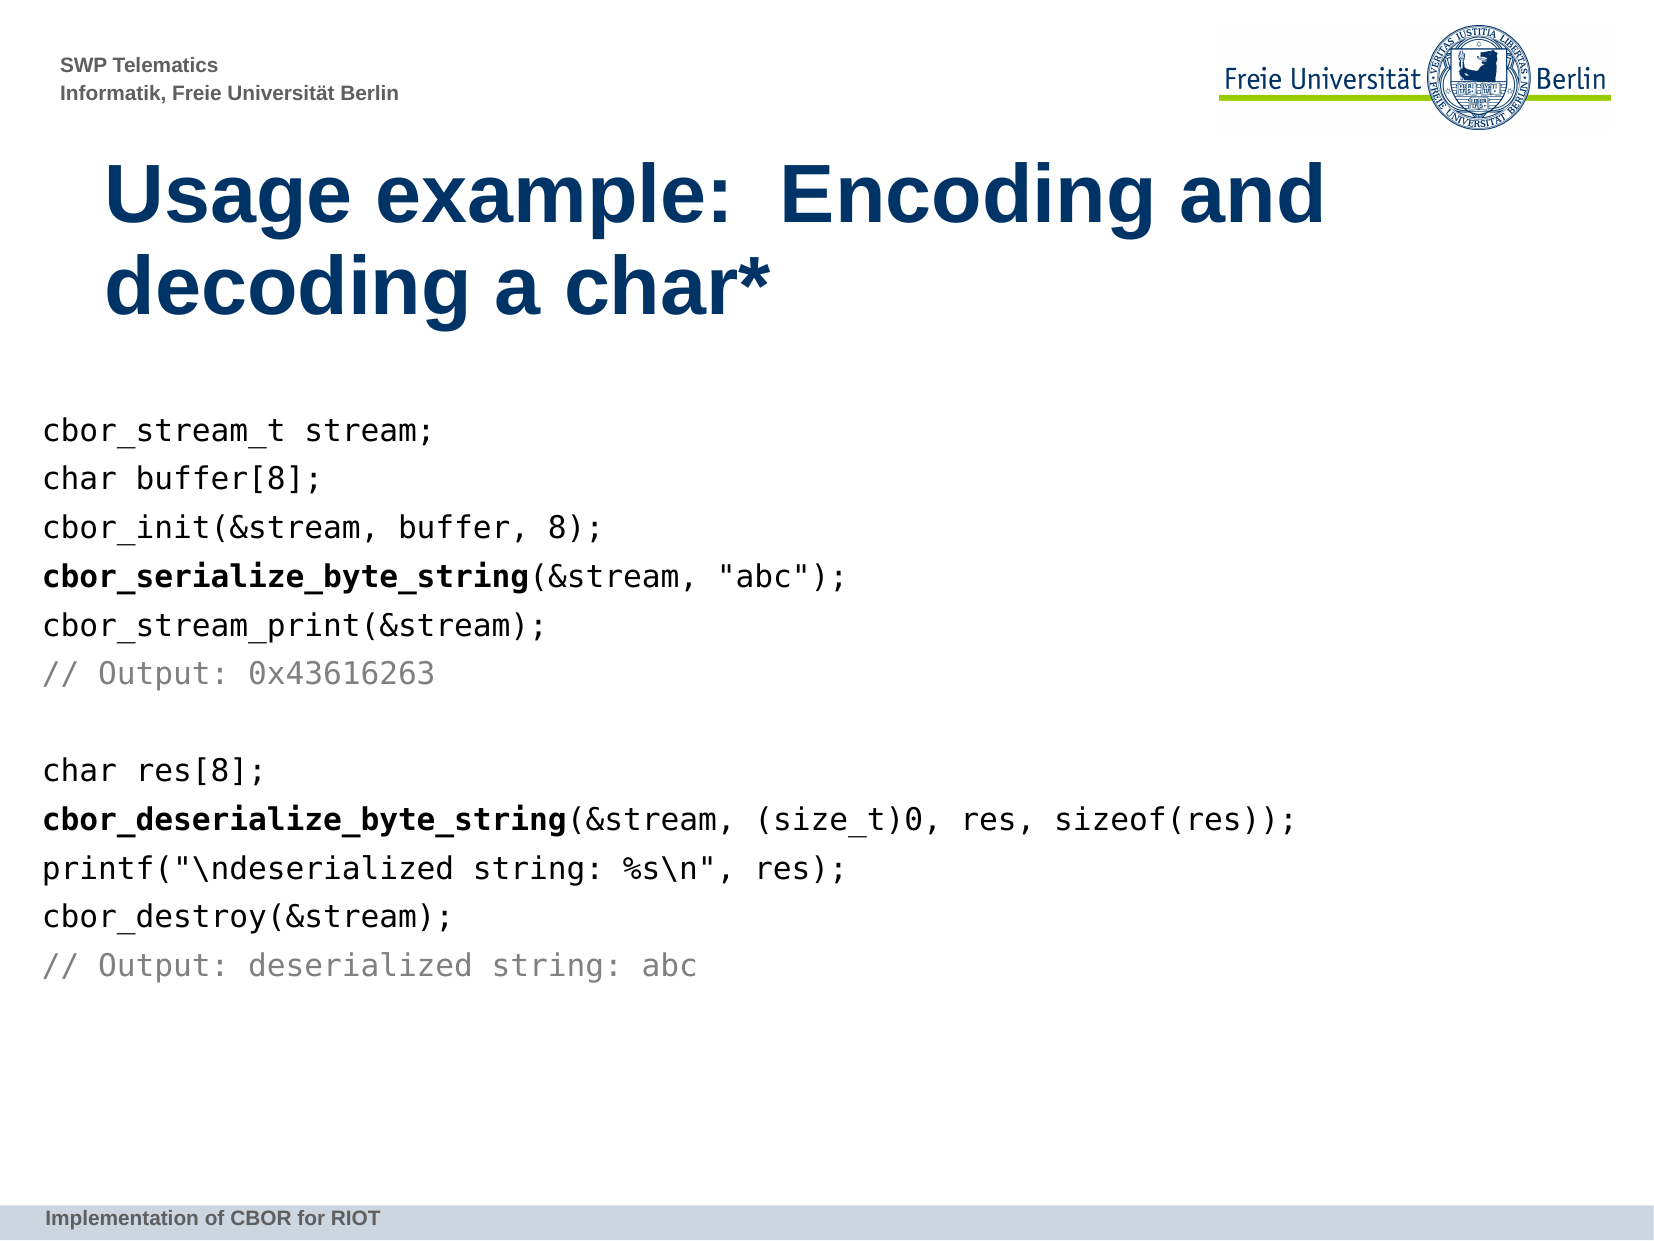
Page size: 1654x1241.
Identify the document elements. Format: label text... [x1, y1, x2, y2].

title Usage example: Encoding and decoding a char* [45, 147, 1609, 333]
list cbor_stream_t stream; char buffer[8]; cbor_init(&stream, buffer, 8); cbor_serialize_byte_string(&stream, "abc"); cbor_stream_print(&stream); // Output: 0x43616263 char res[8]; cbor_deserialize_byte_string(&stream, (size_t)0, res, sizeof(res)); printf("\ndeserialized string: %s\n", res); cbor_destroy(&stream); // Output: deserialized string: abc [41, 315, 1606, 1035]
picture [1219, 25, 1611, 130]
